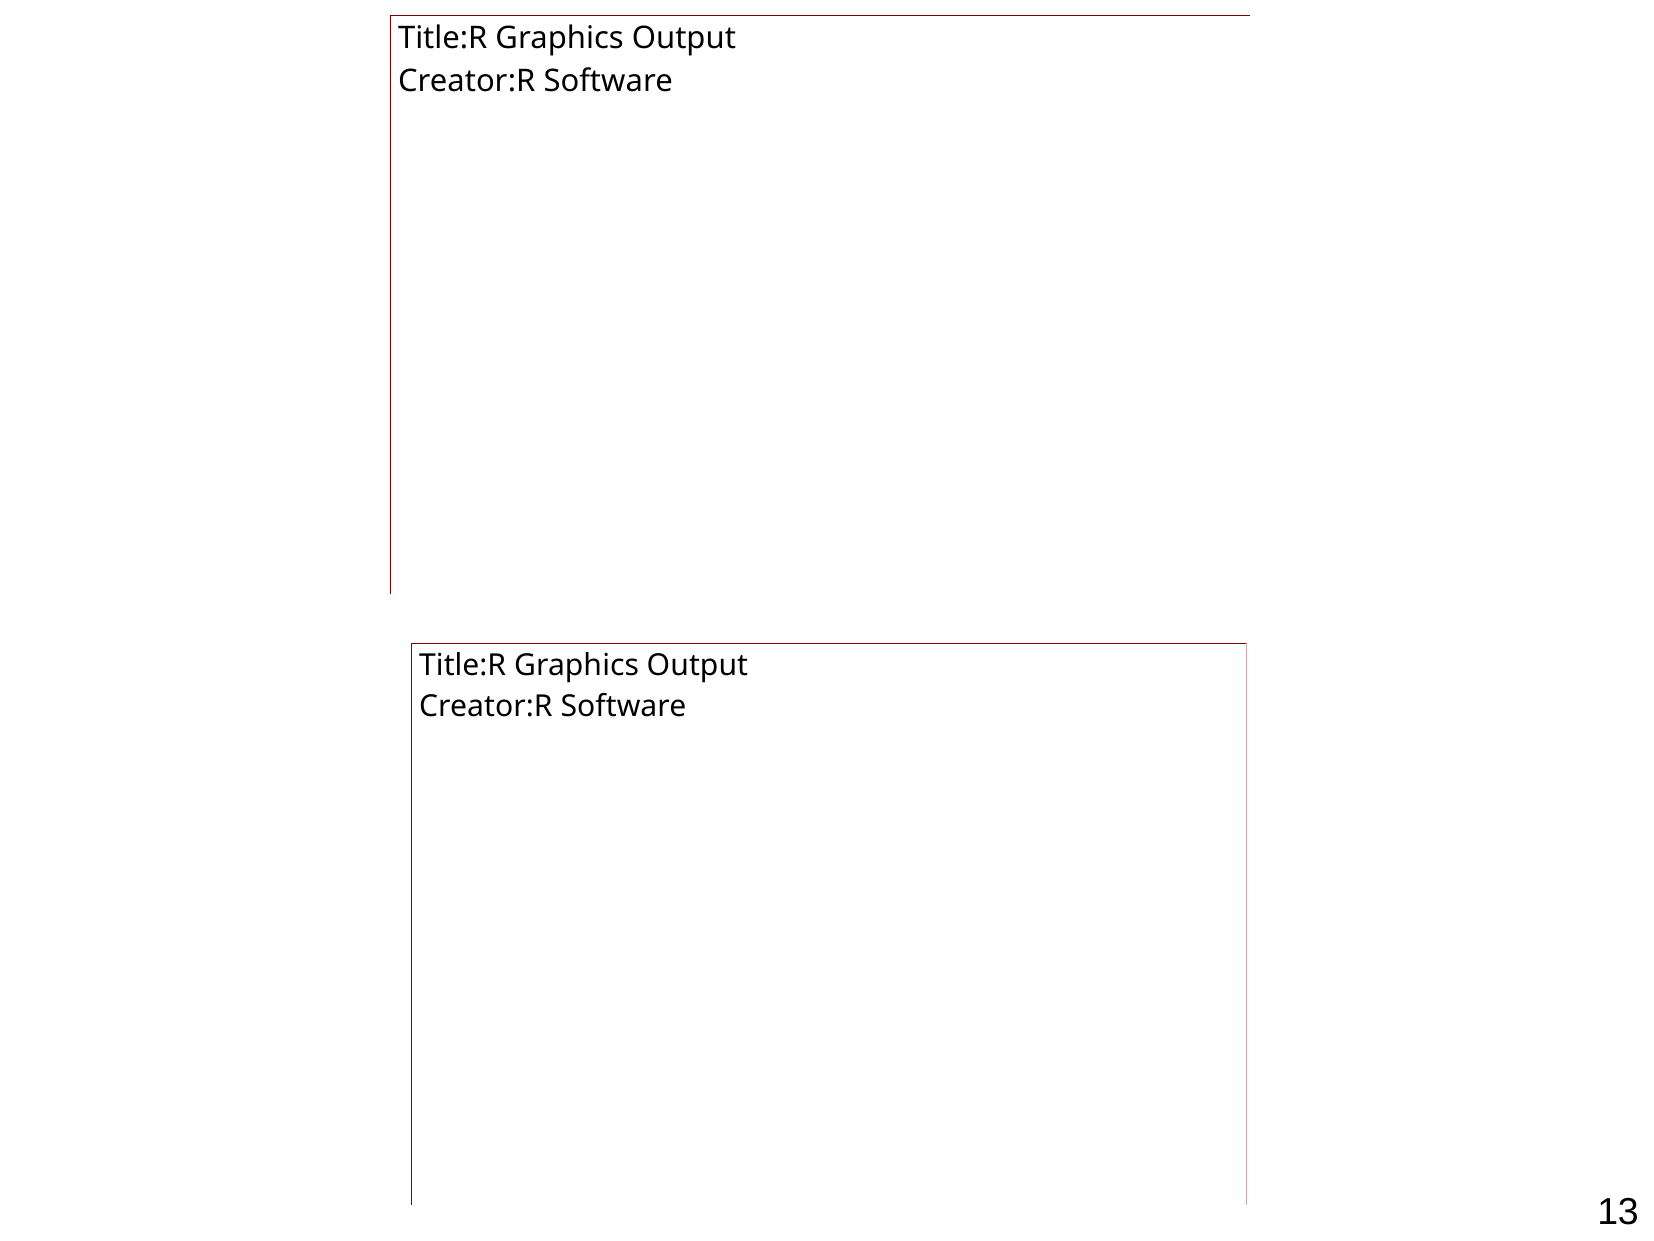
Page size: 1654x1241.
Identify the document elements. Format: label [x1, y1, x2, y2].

picture [387, 13, 1250, 594]
picture [409, 641, 1247, 1205]
